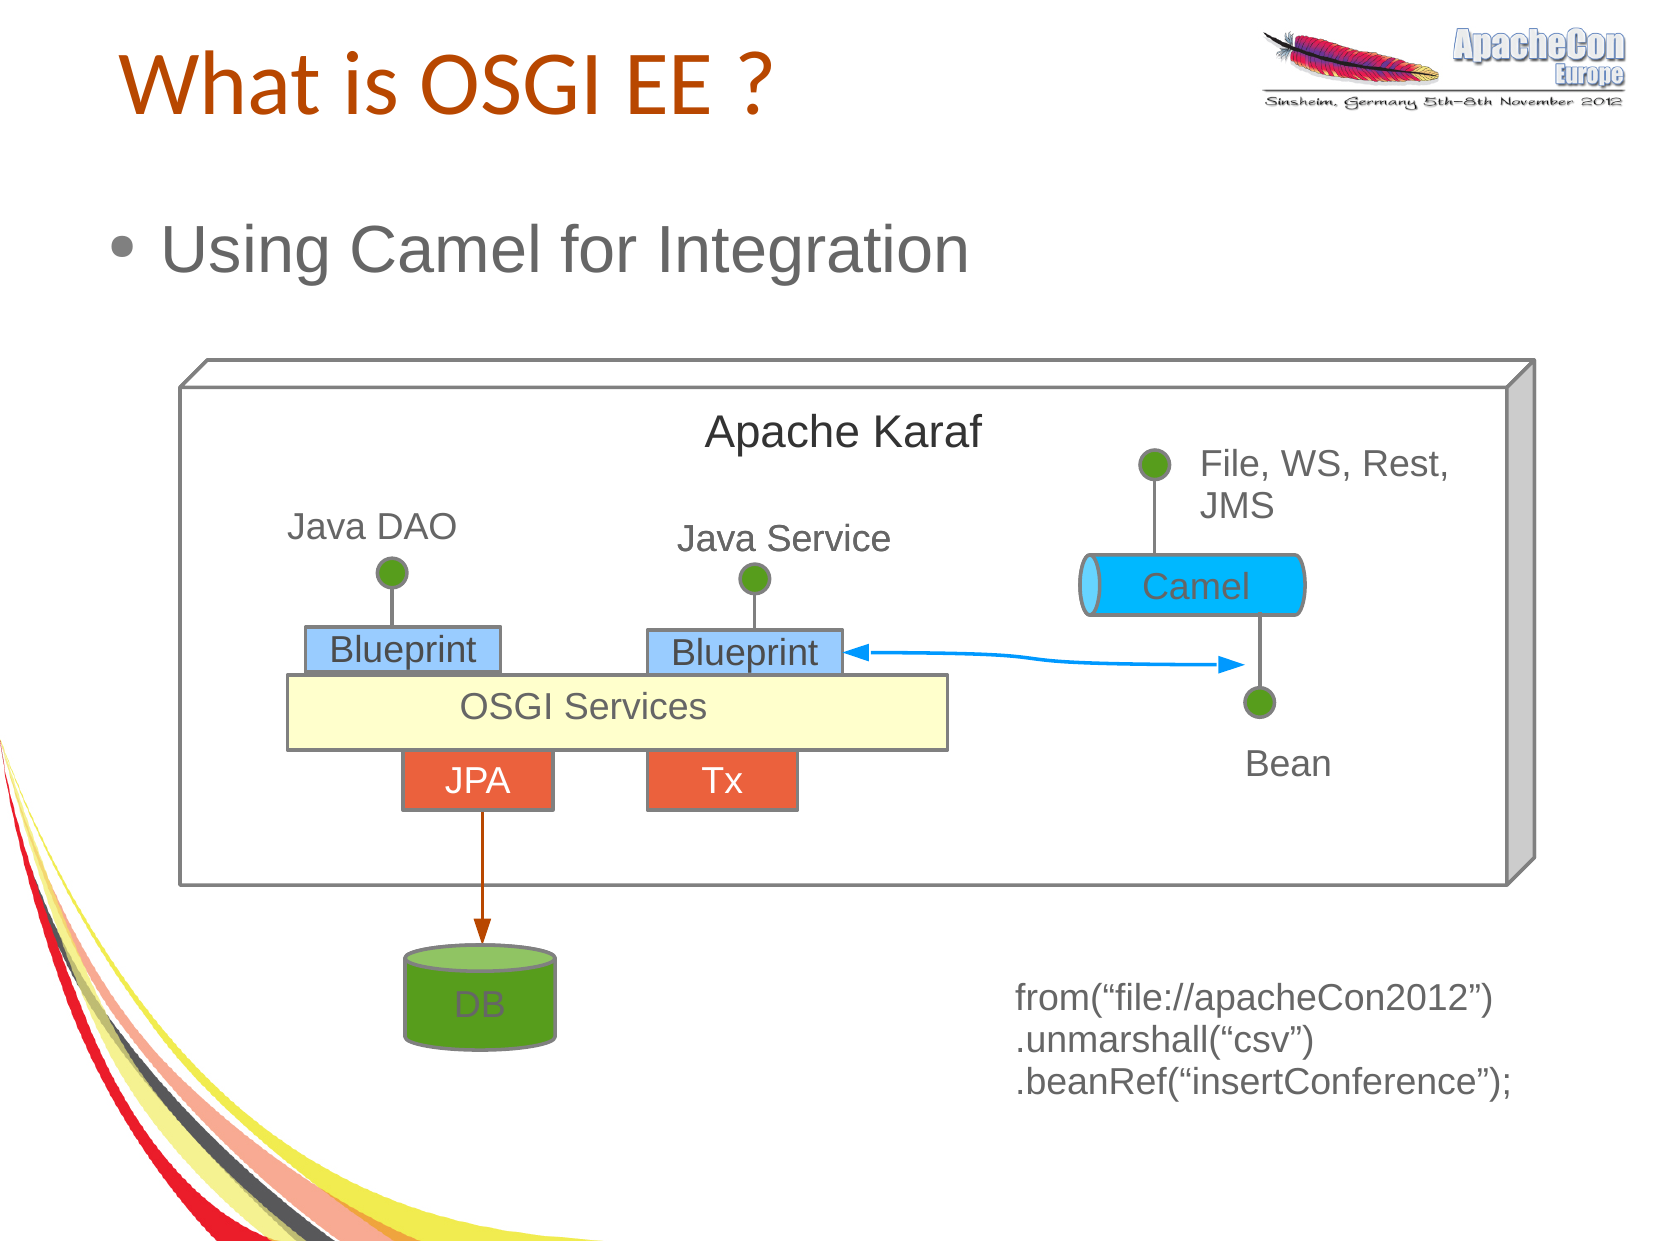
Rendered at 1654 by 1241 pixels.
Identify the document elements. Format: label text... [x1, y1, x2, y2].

text_box [1244, 687, 1275, 718]
text_box DB [405, 959, 556, 1051]
text_box Blueprint [647, 630, 843, 676]
text_box from(“file://apacheCon2012”) .unmarshall(“csv”) .beanRef(“insertConference”); [1000, 969, 1576, 1111]
text_box File, WS, Rest, JMS [1185, 435, 1471, 534]
text_box [740, 567, 770, 594]
text_box Blueprint [305, 626, 501, 672]
text_box JPA [402, 750, 553, 811]
text_box Java Service [662, 510, 946, 567]
picture [0, 0, 1654, 1241]
text_box Java DAO [272, 498, 528, 556]
text_box Tx [647, 750, 798, 811]
text_box OSGI Services [392, 678, 873, 736]
text_box [1090, 554, 1300, 616]
text_box [1140, 450, 1170, 480]
text_box [377, 558, 407, 588]
title What is OSGI EE ? [59, 35, 1418, 148]
list Using Camel for Integration [90, 211, 1537, 1066]
text_box Bean [1230, 735, 1411, 792]
text_box Camel [1127, 558, 1411, 616]
